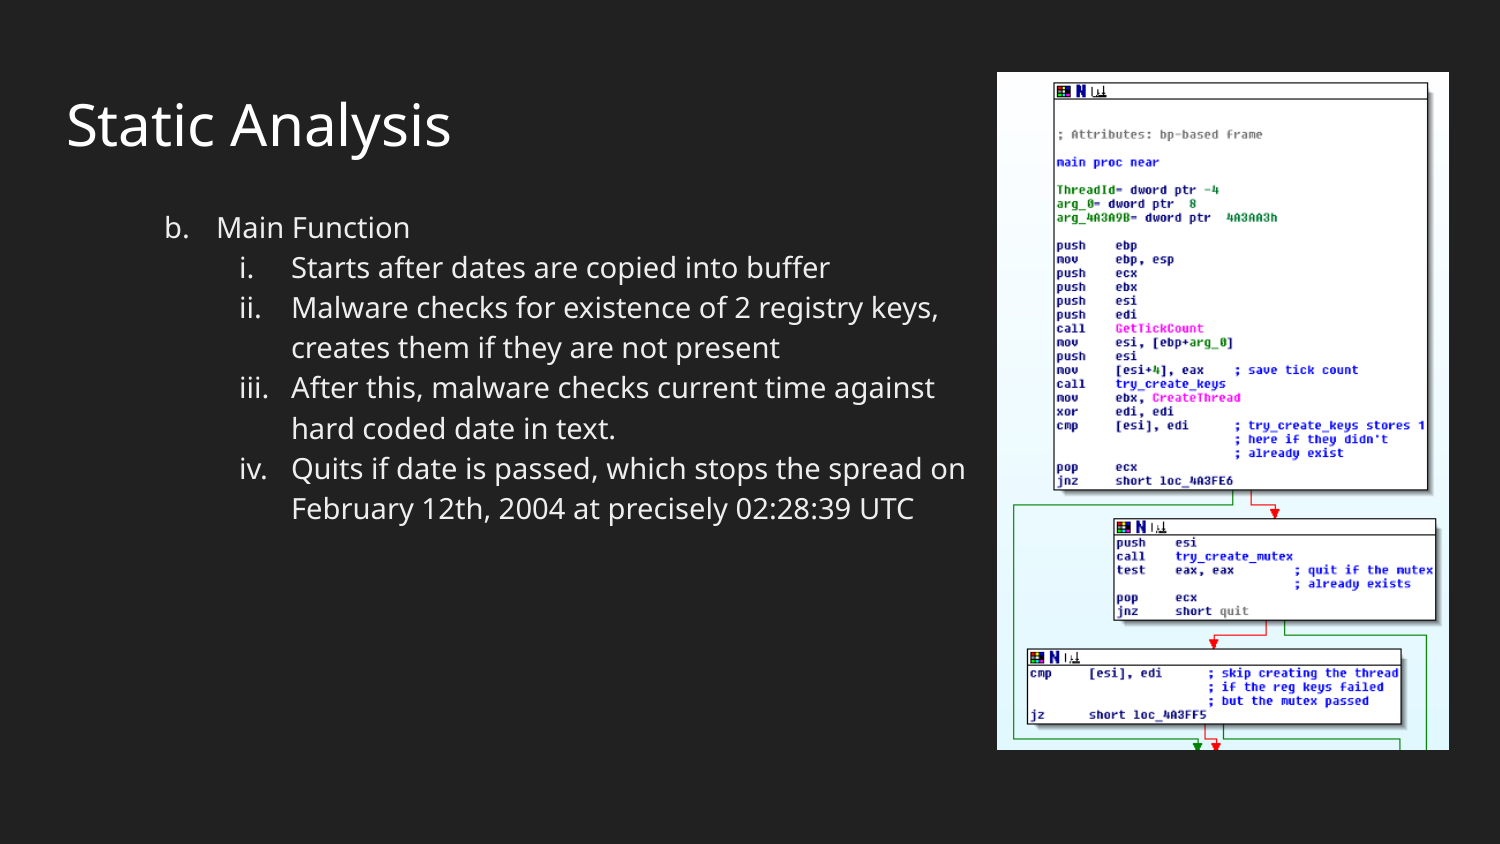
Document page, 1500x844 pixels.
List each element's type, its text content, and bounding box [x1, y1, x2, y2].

list Main Function Starts after dates are copied into buffer Malware checks for existence of 2 registry keys, creates them if they are not present After this, malware checks current time against hard coded date in text. Quits if date is passed, which stops the spread on February 12th, 2004 at precisely 02:28:39 UTC [51, 189, 997, 750]
picture [997, 72, 1449, 750]
title Static Analysis [51, 72, 997, 167]
